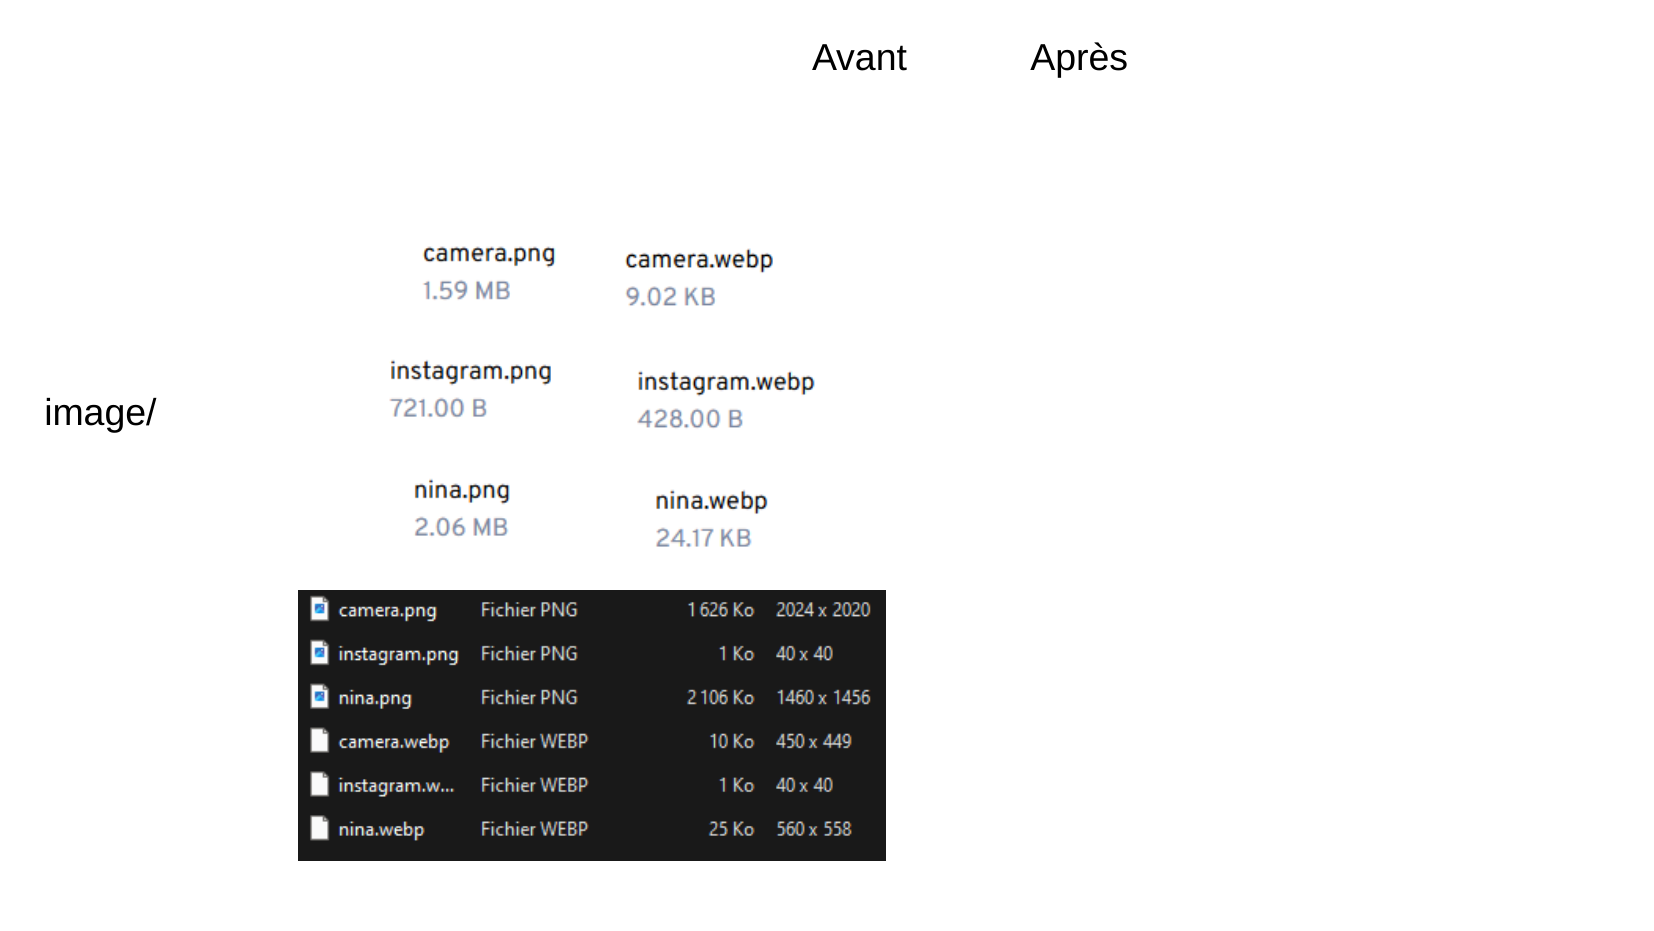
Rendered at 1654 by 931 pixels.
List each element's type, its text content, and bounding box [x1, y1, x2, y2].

picture [409, 236, 562, 312]
picture [602, 236, 798, 323]
picture [649, 476, 772, 562]
picture [622, 354, 827, 448]
picture [395, 462, 532, 562]
picture [379, 354, 562, 431]
picture [298, 590, 886, 861]
text_box Avant Après [797, 29, 1152, 89]
text_box image/ [29, 383, 355, 483]
